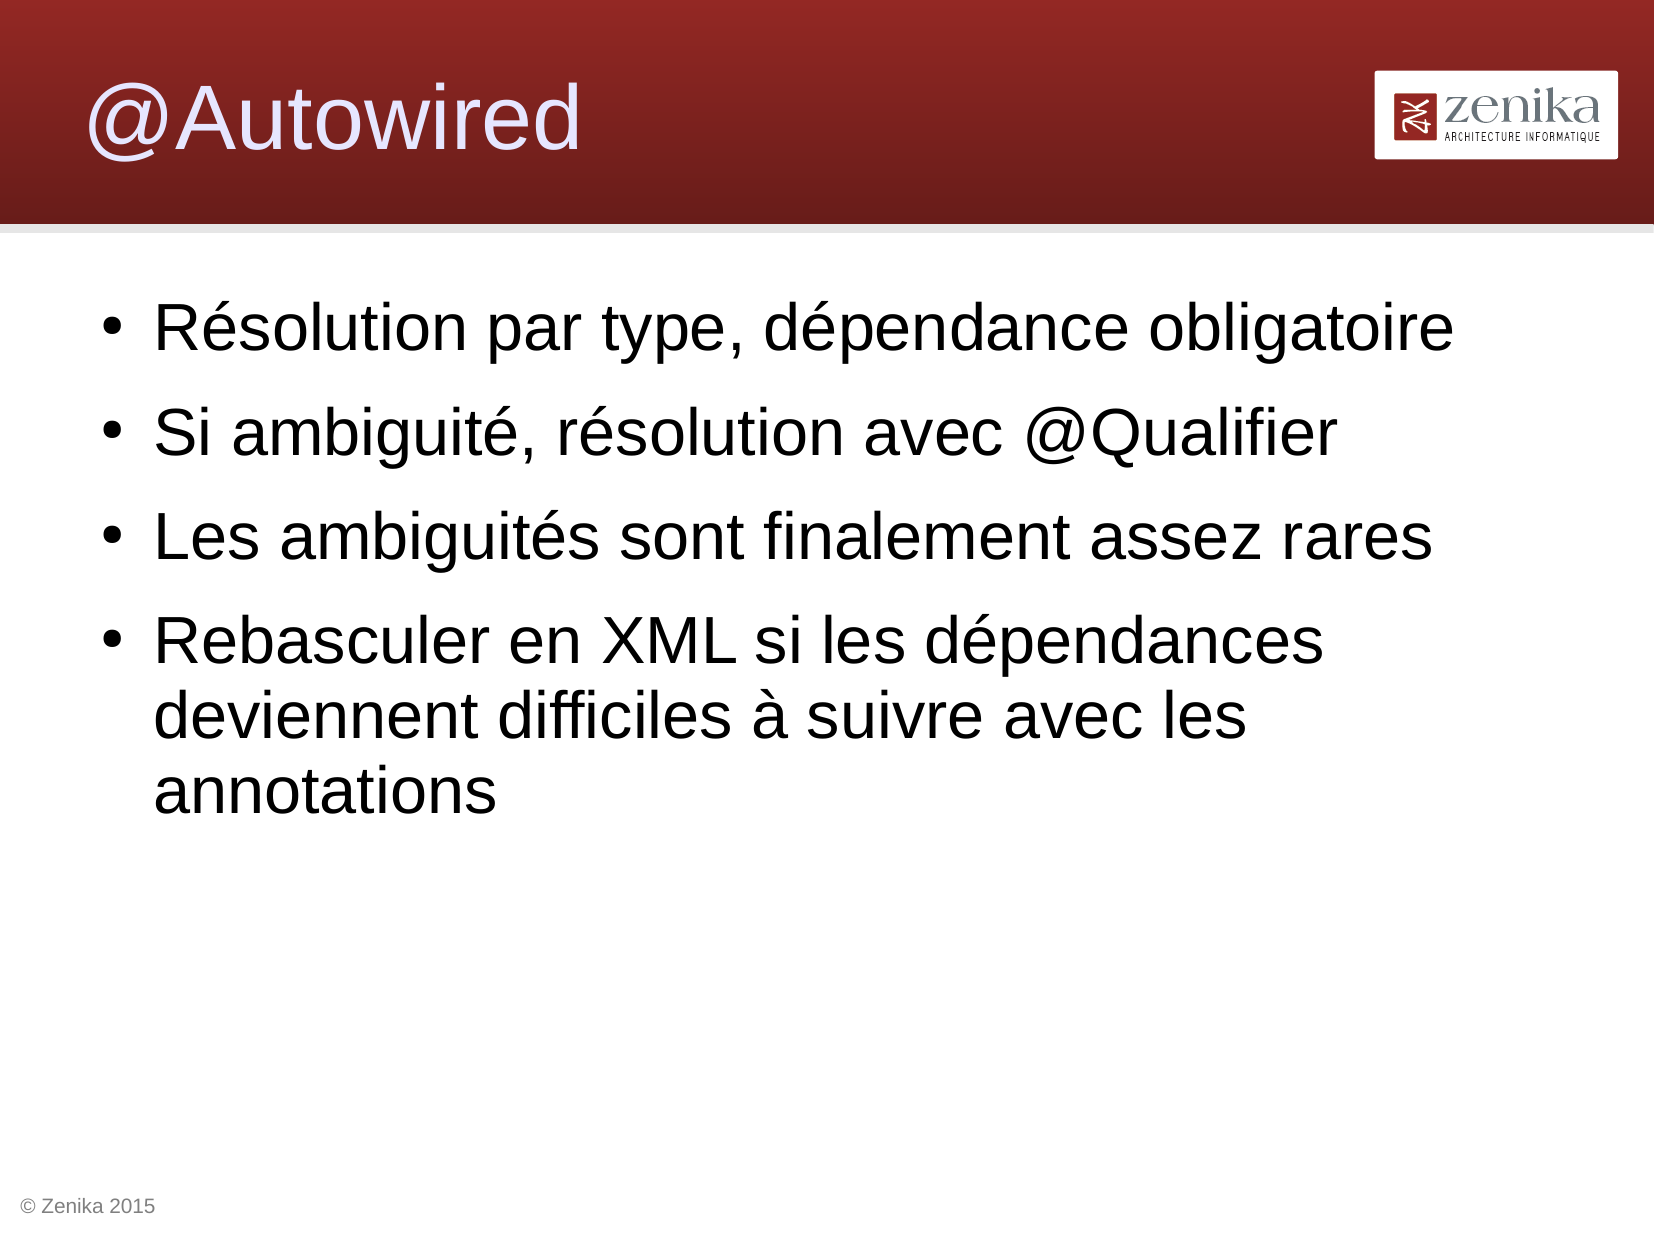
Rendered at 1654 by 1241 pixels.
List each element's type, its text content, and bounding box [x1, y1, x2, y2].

title @Autowired [82, 13, 1571, 222]
picture [1571, 82, 1600, 149]
list Résolution par type, dépendance obligatoire Si ambiguité, résolution avec @Qualifier Les ambiguités sont finalement assez rares Rebasculer en XML si les dépendances deviennent difficiles à suivre avec les annotations [82, 290, 1538, 1010]
